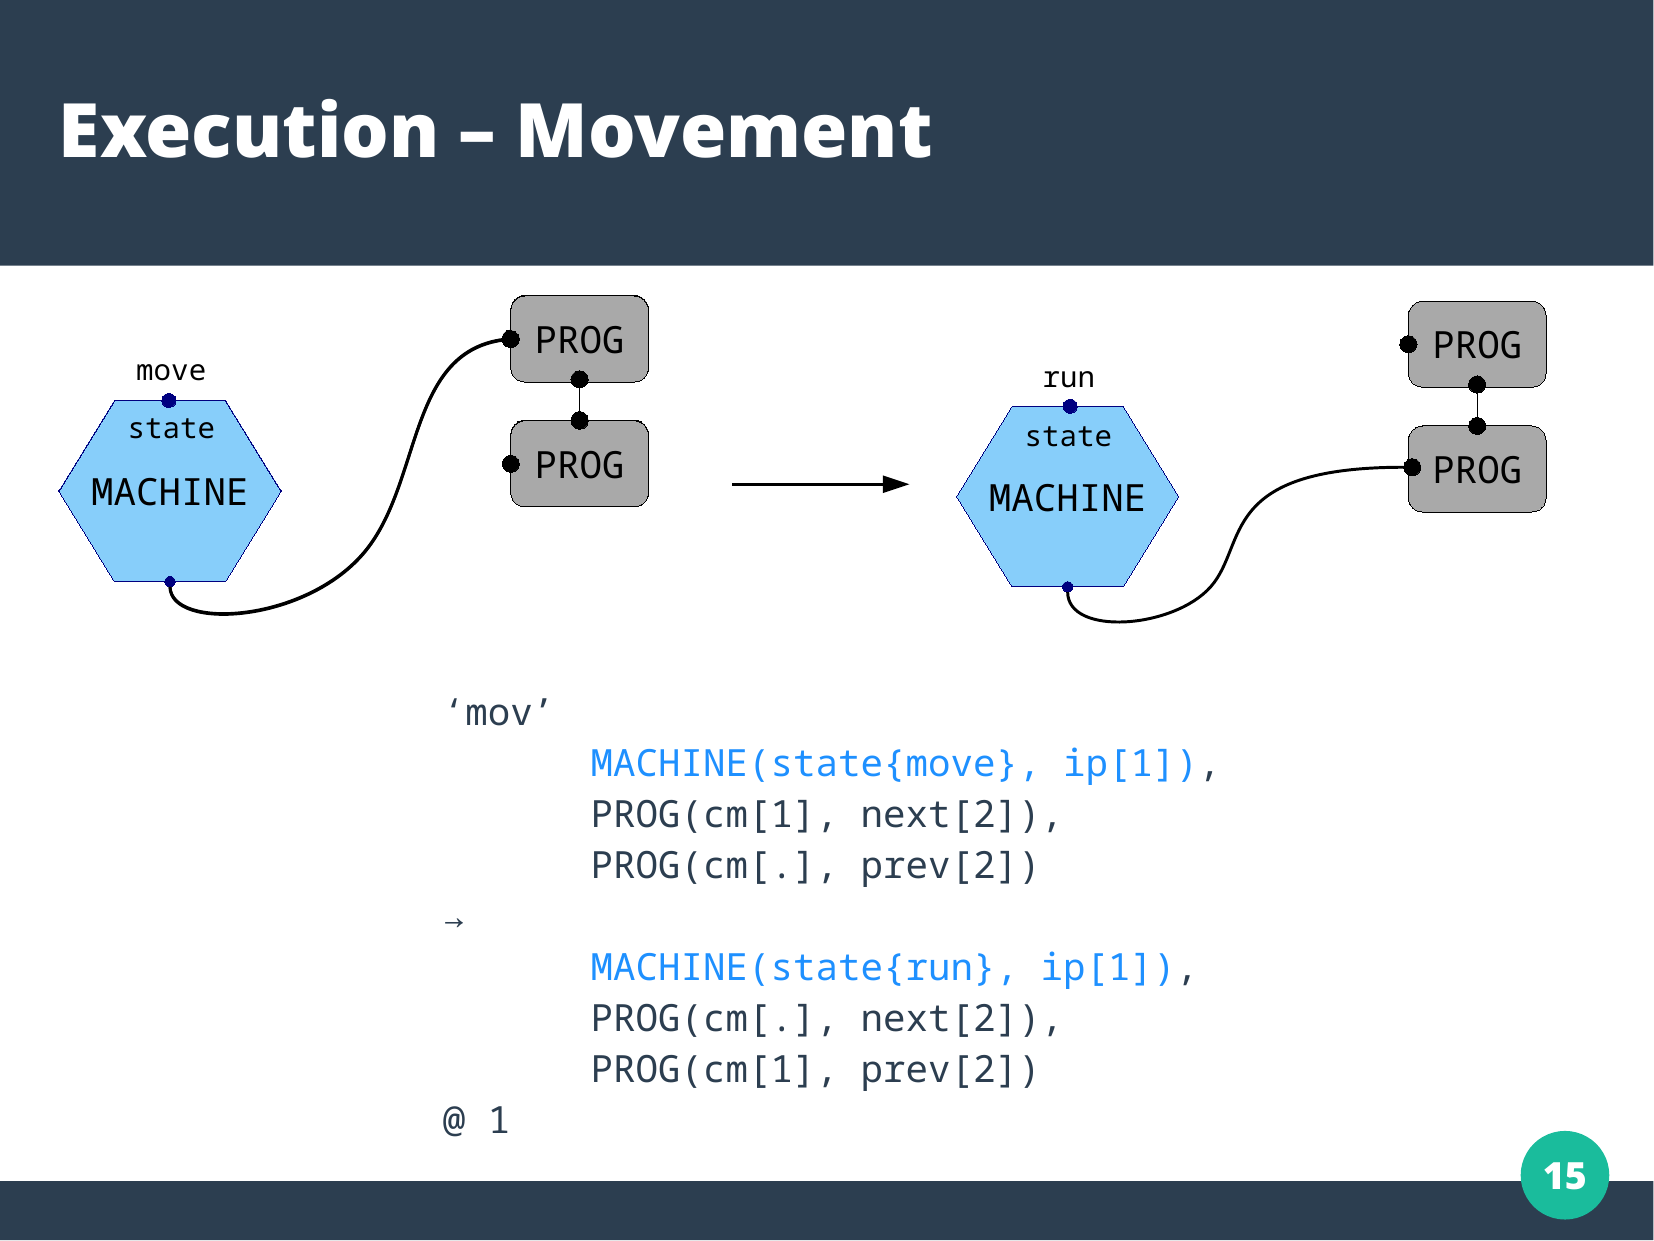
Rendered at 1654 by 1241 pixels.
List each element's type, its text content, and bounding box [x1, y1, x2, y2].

text_box run [1003, 348, 1134, 438]
text_box [570, 370, 589, 388]
text_box [502, 341, 519, 348]
text_box MACHINE [58, 414, 282, 582]
text_box [571, 411, 589, 430]
text_box [1403, 458, 1421, 476]
text_box move [106, 341, 237, 430]
text_box [502, 455, 520, 473]
text_box PROG [1408, 425, 1547, 513]
text_box MACHINE [956, 421, 1179, 587]
list ‘mov’ MACHINE(state{move}, ip[1]), PROG(cm[1], next[2]), PROG(cm[.], prev[2]) → MACHINE(state{run}, ip[1]), PROG(cm[.], next[2]), PROG(cm[1], prev[2]) @ 1 [372, 685, 1625, 1211]
text_box [1468, 375, 1486, 394]
text_box [1468, 417, 1486, 435]
title Execution – Movement [59, 49, 1595, 207]
text_box [164, 576, 176, 587]
text_box state [106, 430, 237, 489]
text_box [502, 329, 519, 338]
text_box PROG [1408, 301, 1547, 388]
text_box PROG [510, 295, 649, 383]
text_box [1399, 335, 1418, 353]
text_box PROG [510, 420, 649, 507]
text_box state [1009, 407, 1140, 496]
text_box [1062, 581, 1073, 592]
